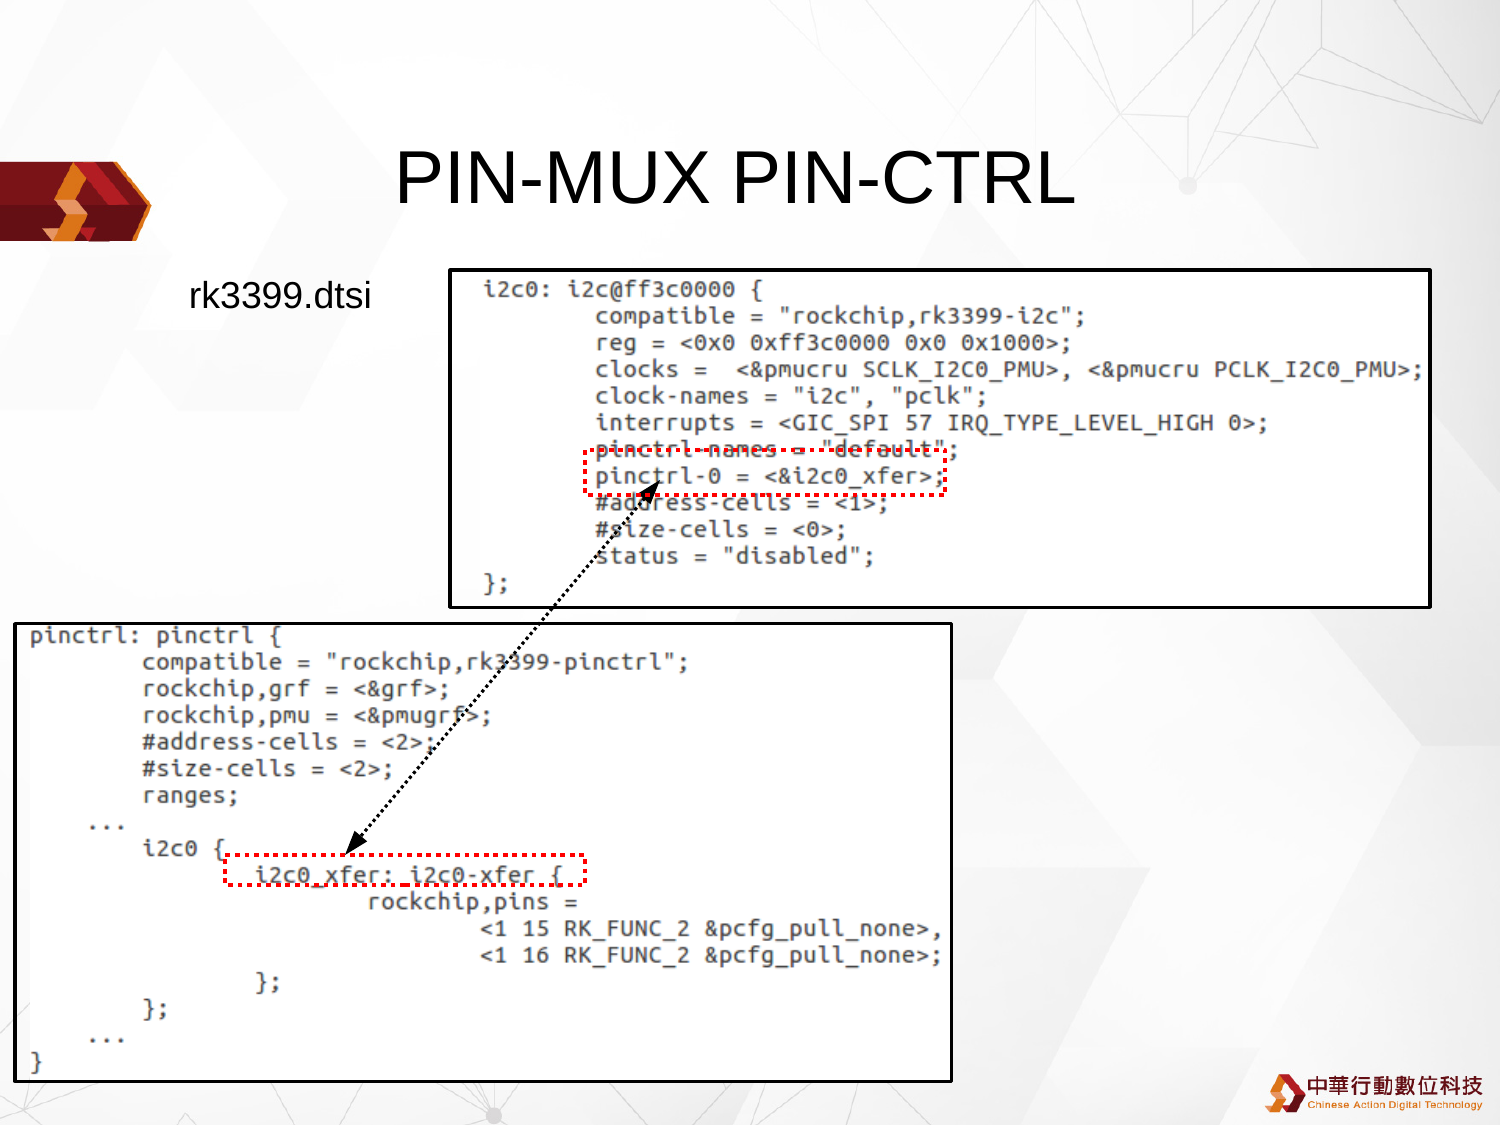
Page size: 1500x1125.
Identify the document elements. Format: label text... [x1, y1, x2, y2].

picture [0, 0, 1500, 1125]
text_box rk3399.dtsi [174, 264, 415, 325]
title PIN-MUX PIN-CTRL [107, 101, 1367, 255]
